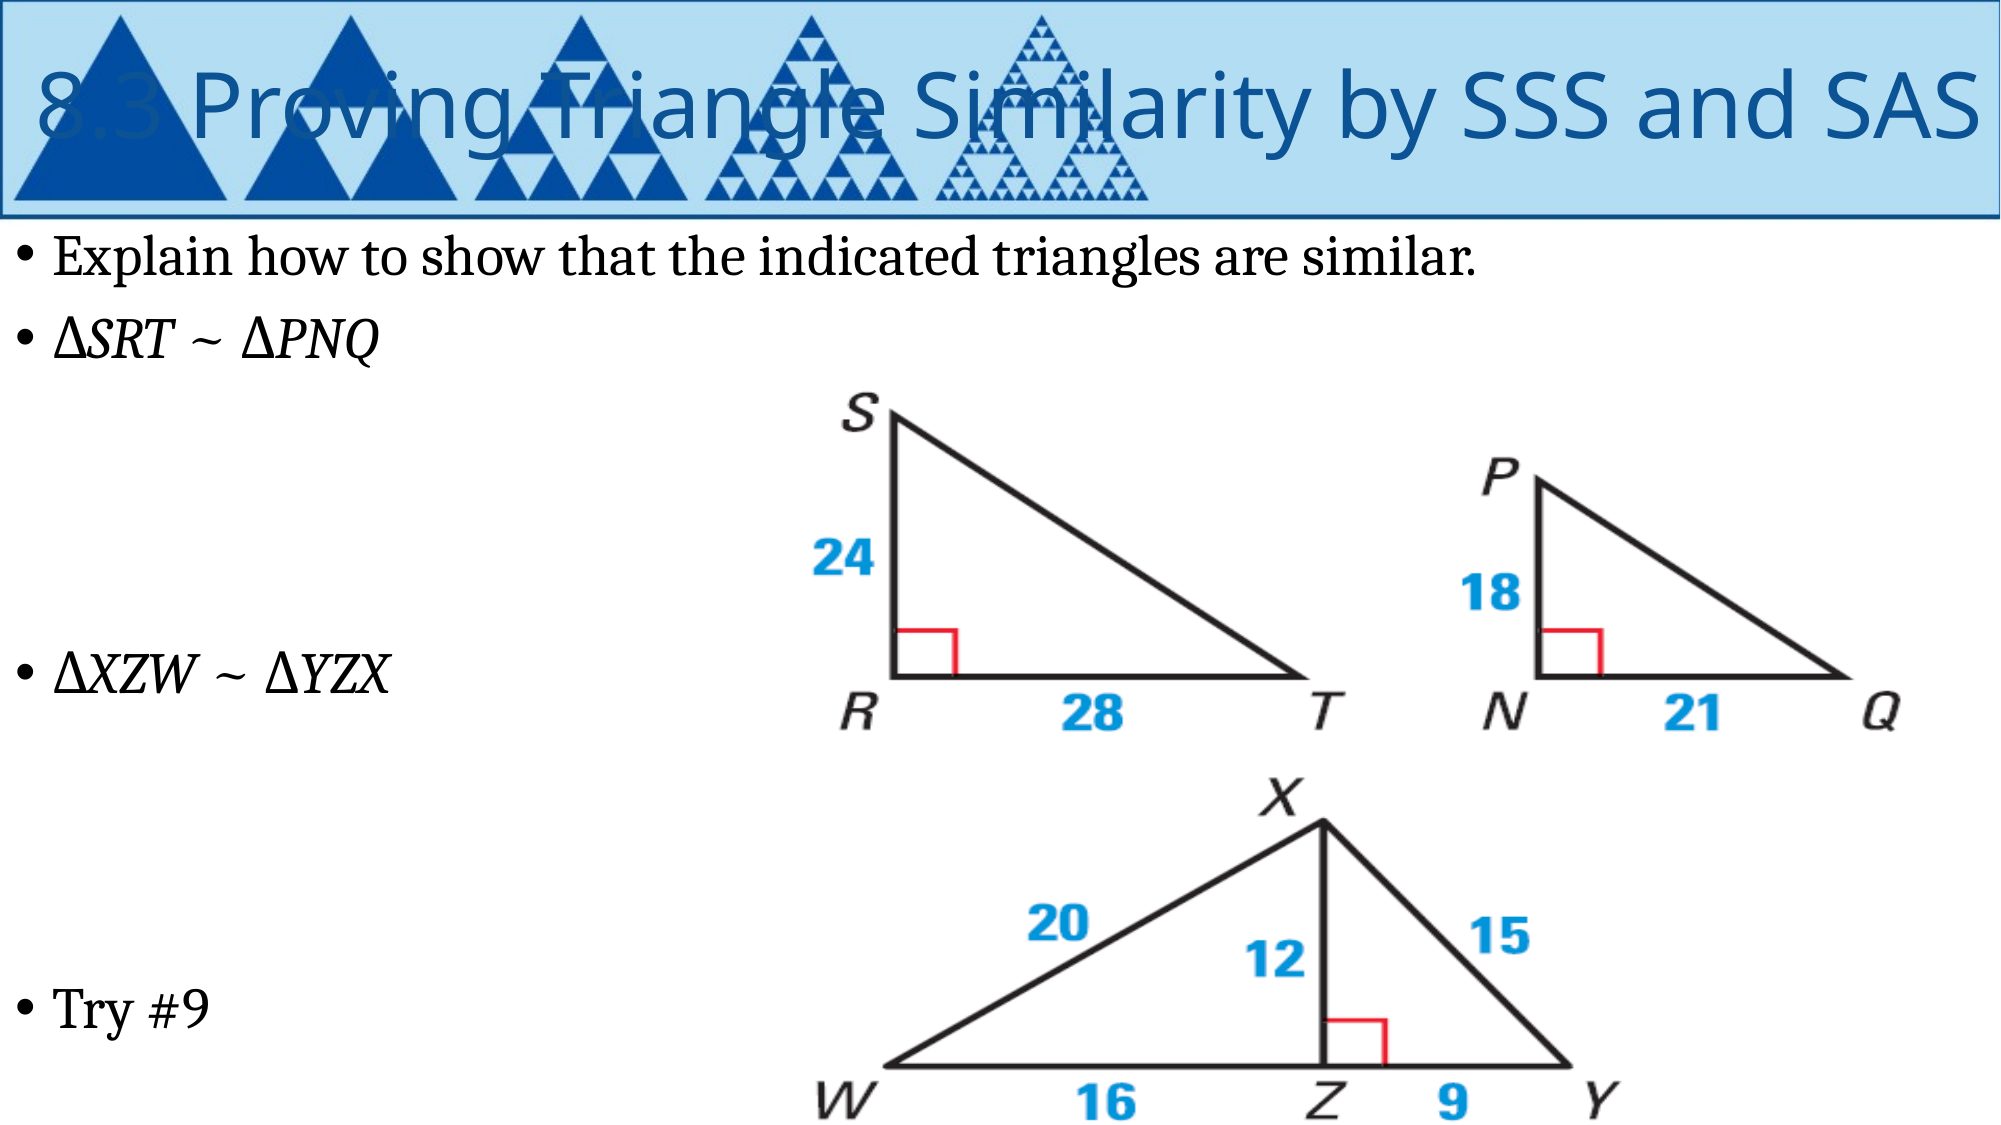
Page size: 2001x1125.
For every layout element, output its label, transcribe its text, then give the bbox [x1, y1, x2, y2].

picture [800, 382, 1907, 743]
title 8.3 Proving Triangle Similarity by SSS and SAS [0, 0, 2000, 217]
list Explain how to show that the indicated triangles are similar. ΔSRT ~ ΔPNQ ΔXZW ~ ΔYZX Try #9 [0, 217, 2000, 1066]
picture [0, 0, 2001, 1125]
